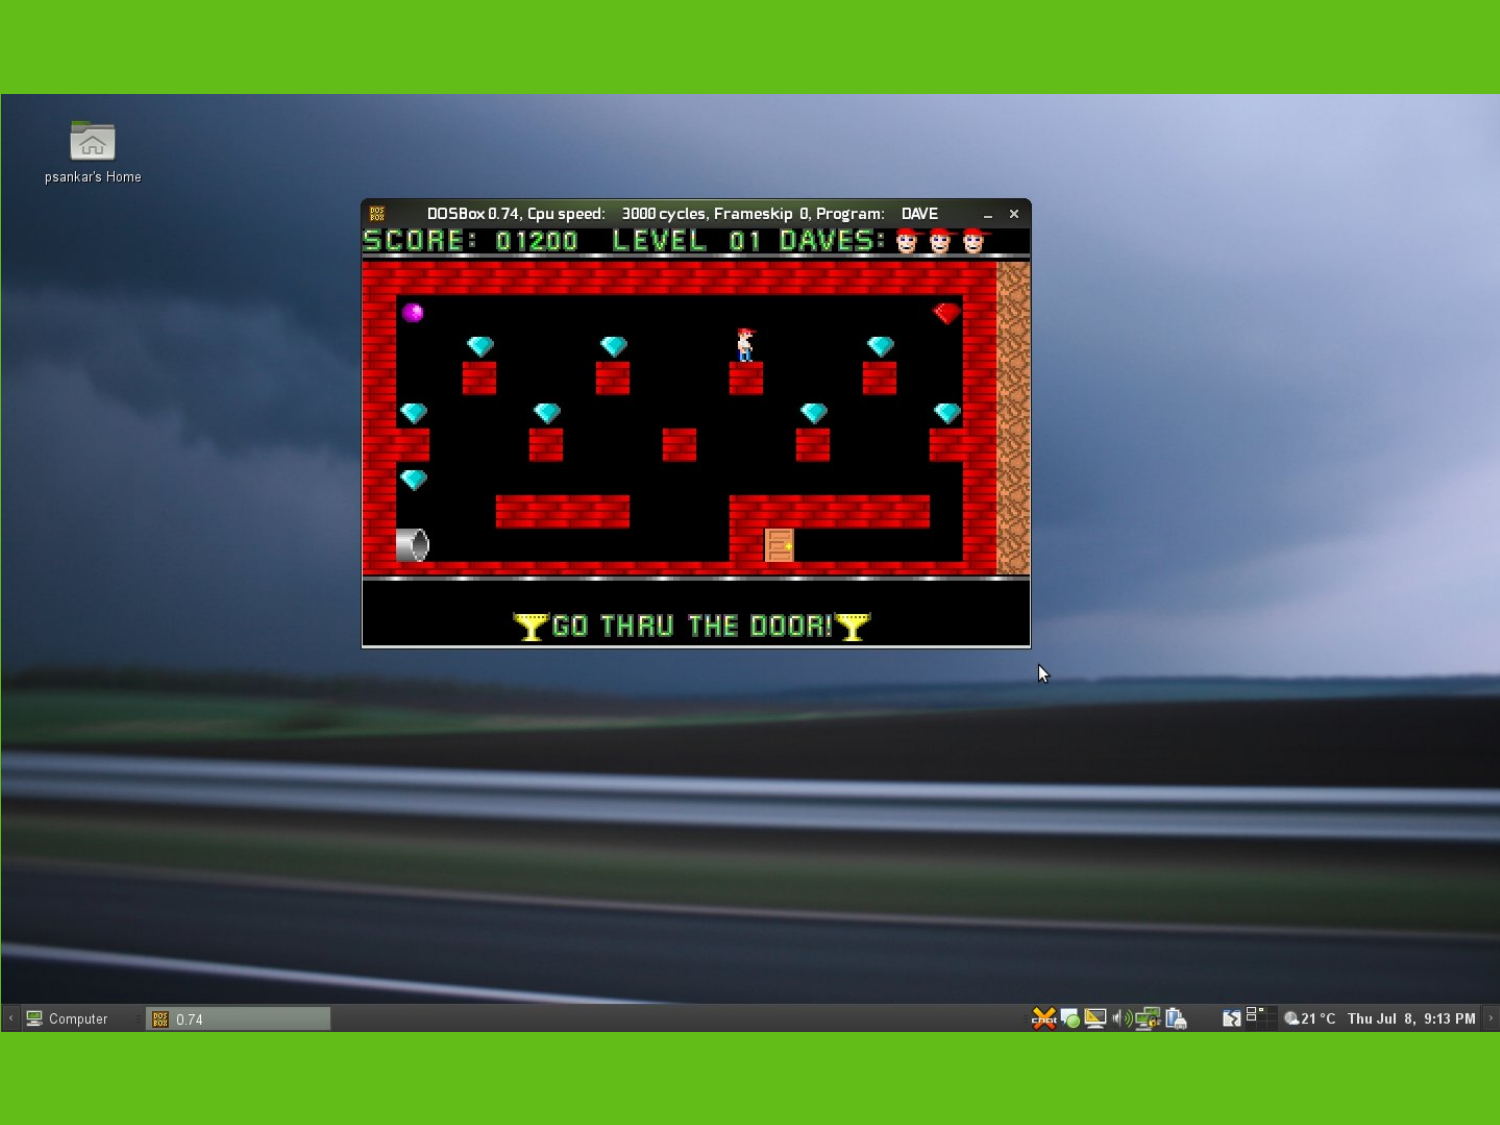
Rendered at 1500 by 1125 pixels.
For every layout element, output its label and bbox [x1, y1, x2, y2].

picture [1, 94, 1500, 1032]
